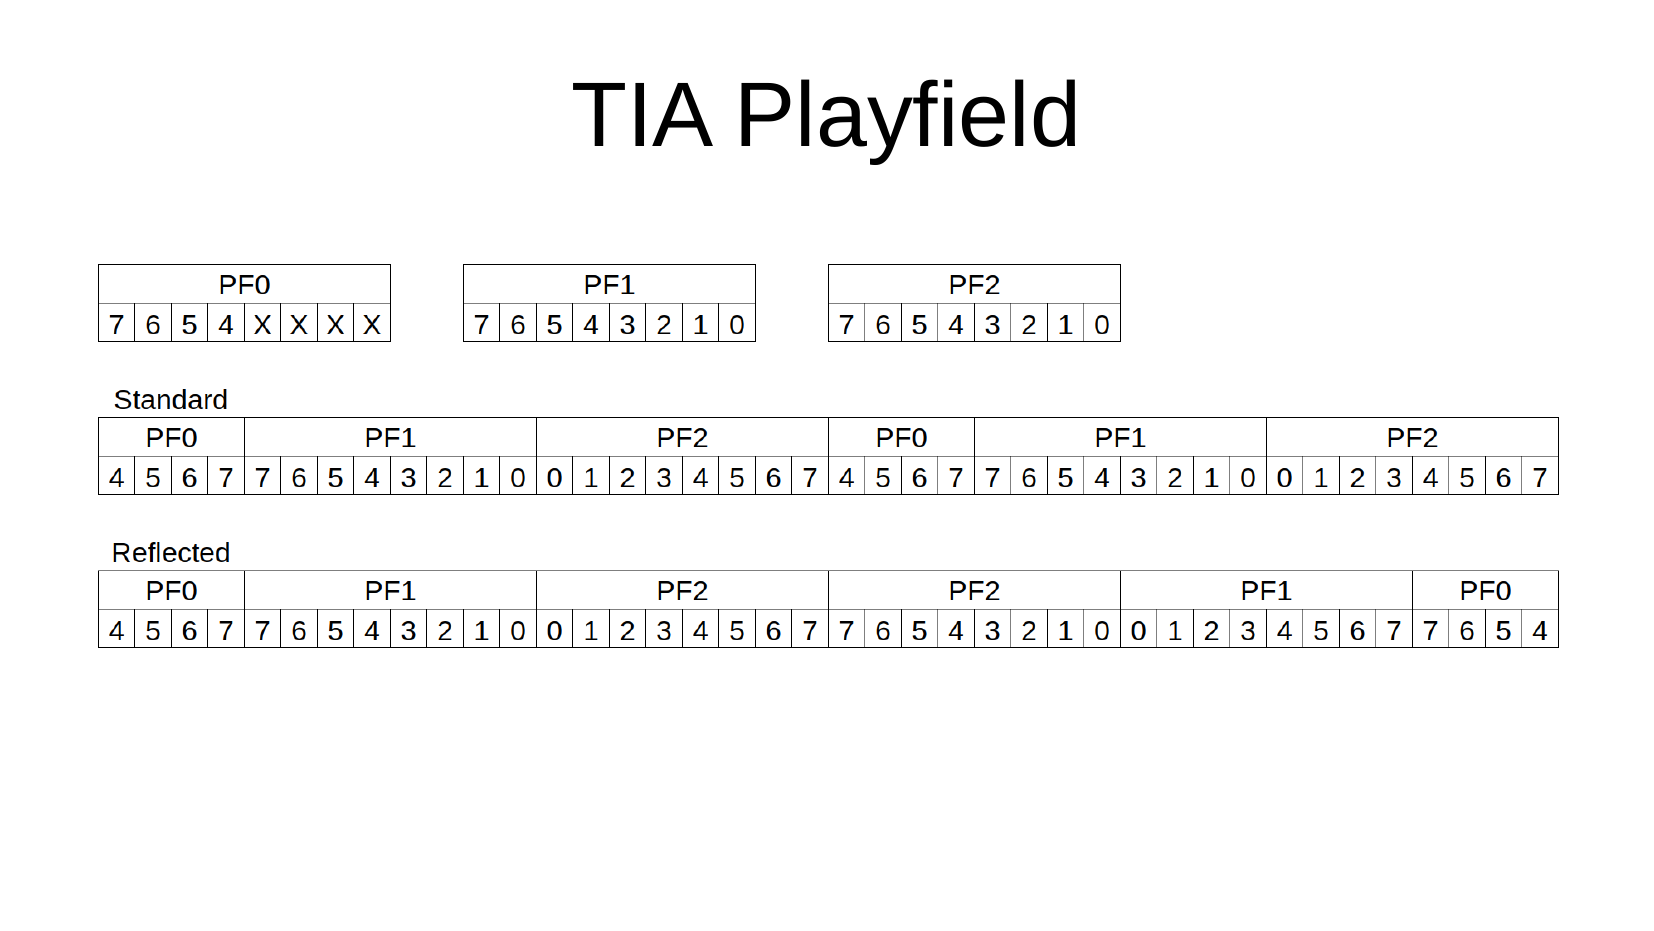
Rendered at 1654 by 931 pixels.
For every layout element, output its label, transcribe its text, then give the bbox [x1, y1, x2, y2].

title TIA Playfield [82, 37, 1571, 193]
picture [90, 254, 1565, 654]
